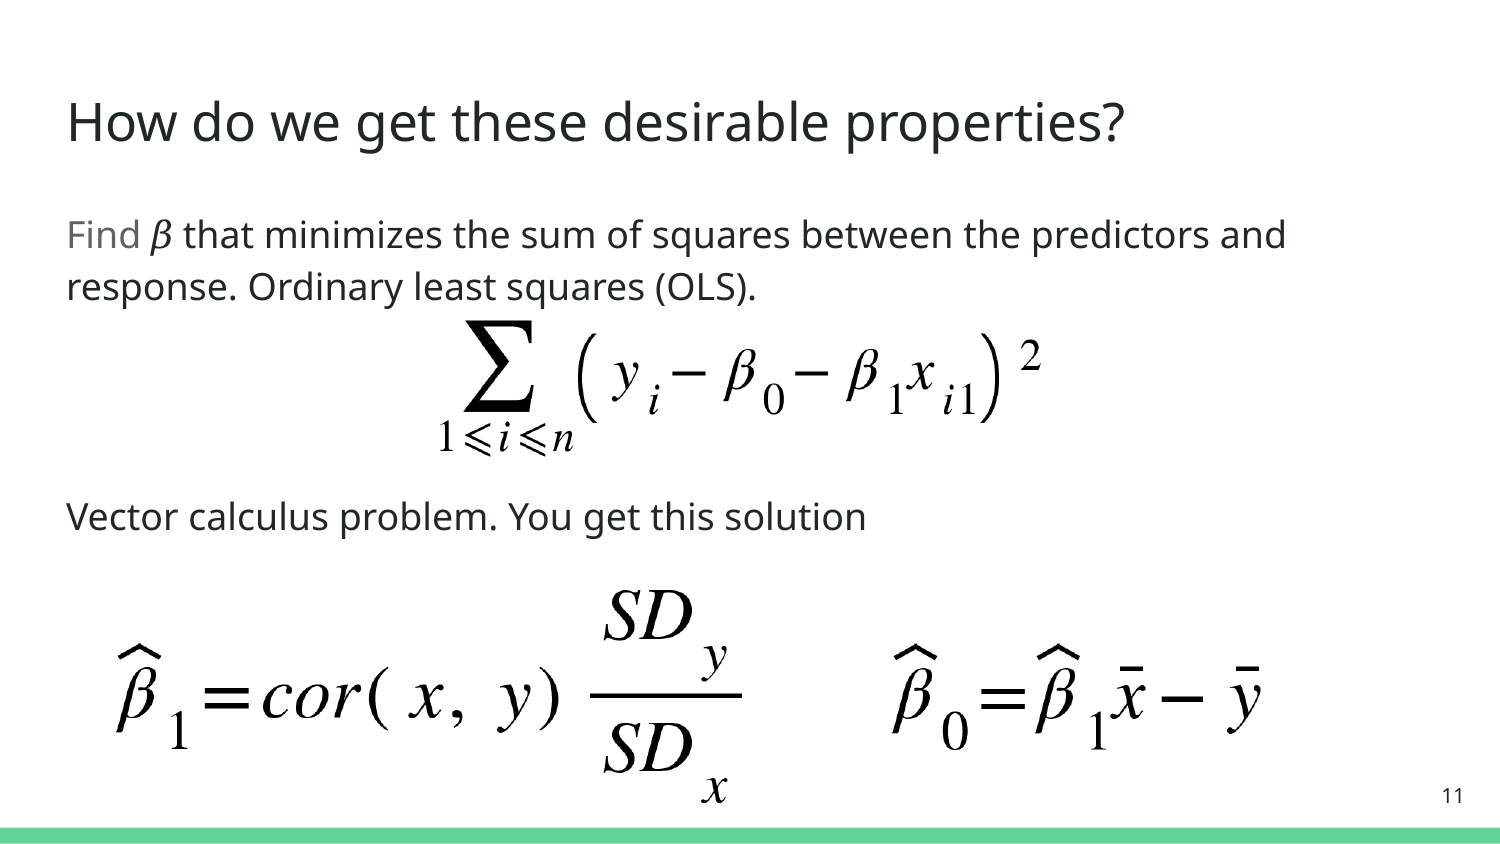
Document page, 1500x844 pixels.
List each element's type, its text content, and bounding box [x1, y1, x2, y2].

picture [891, 643, 1266, 750]
title How do we get these desirable properties? [51, 72, 1449, 167]
picture [115, 590, 750, 803]
picture [435, 320, 1042, 457]
slide_number <number> [1389, 764, 1480, 830]
list Find 𝛽 that minimizes the sum of squares between the predictors and response. Ordinary least squares (OLS). Vector calculus problem. You get this solution [51, 189, 1449, 750]
